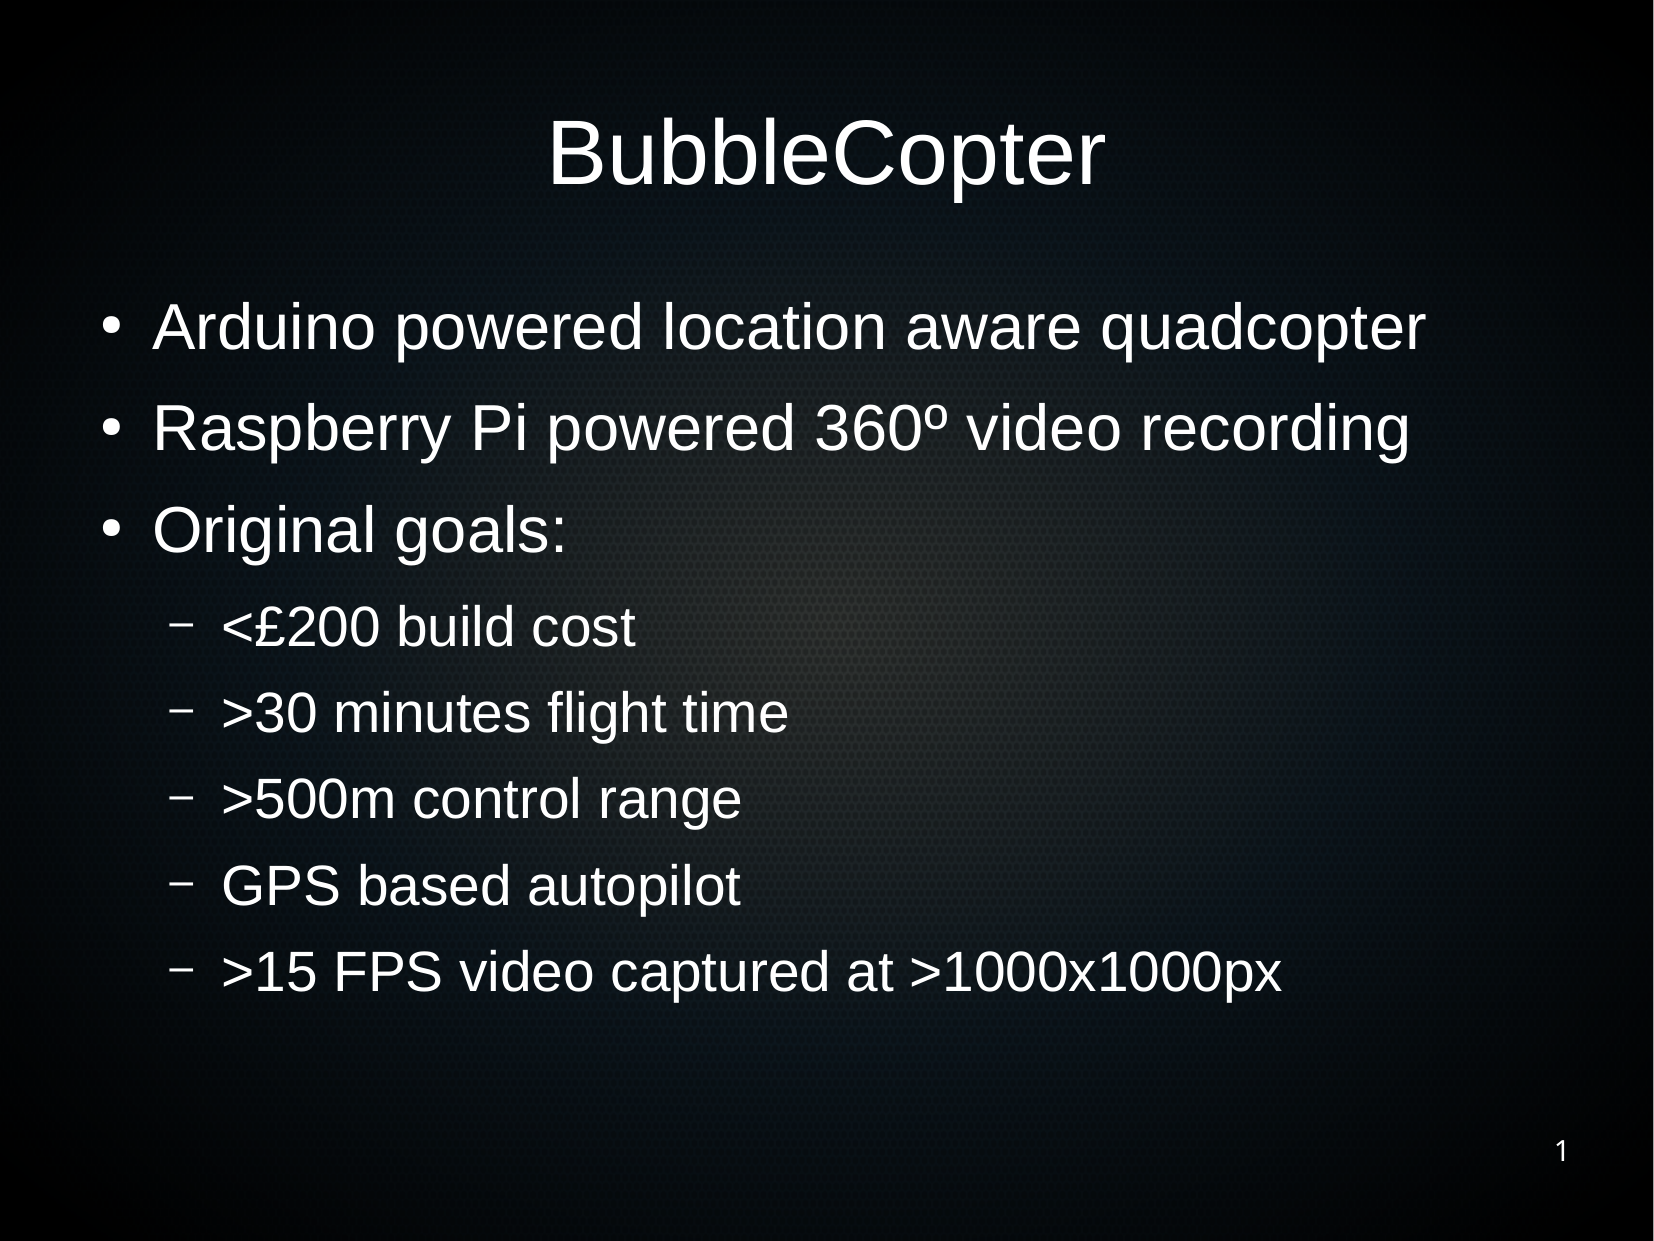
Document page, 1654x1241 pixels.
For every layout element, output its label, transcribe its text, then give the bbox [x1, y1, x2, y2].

picture [0, 0, 1654, 1241]
list Arduino powered location aware quadcopter Raspberry Pi powered 360º video recording Original goals: <£200 build cost >30 minutes flight time >500m control range GPS based autopilot >15 FPS video captured at >1000x1000px [82, 290, 1538, 1010]
title BubbleCopter [82, 49, 1571, 257]
